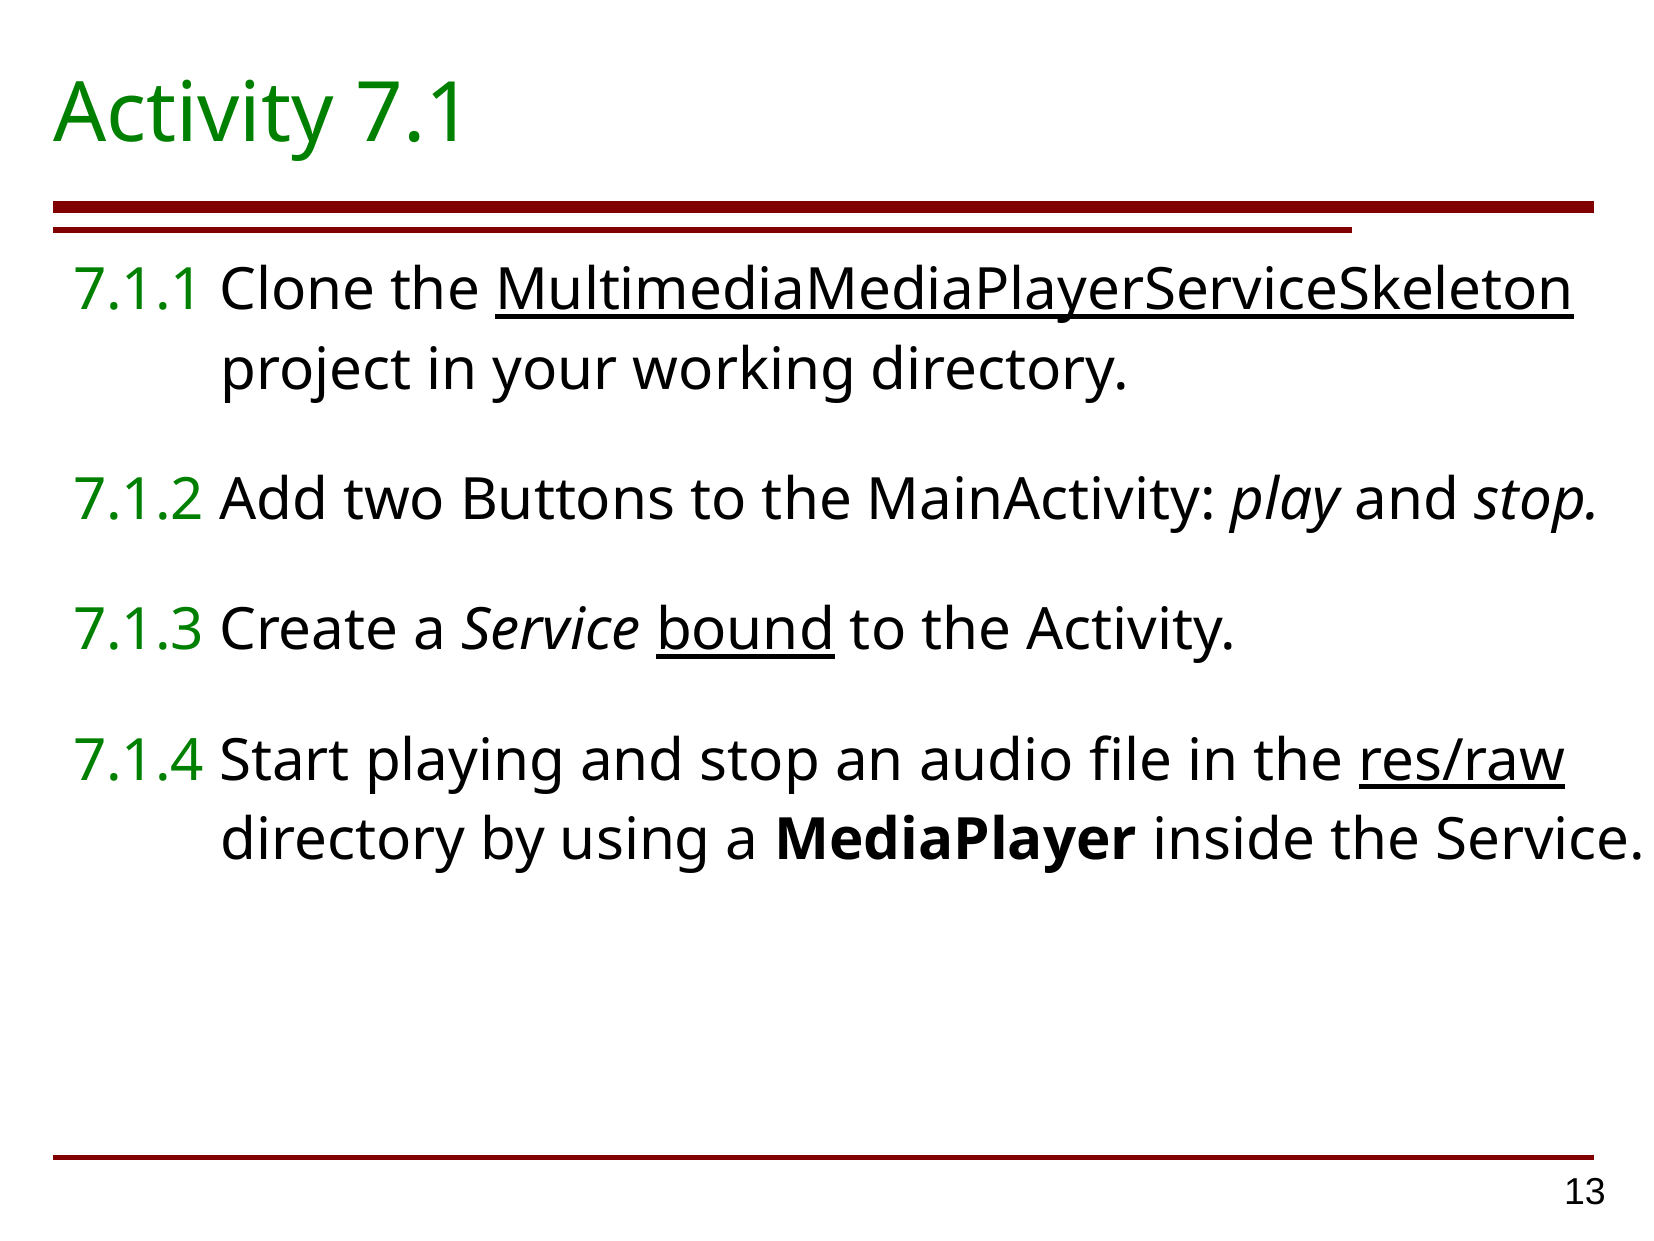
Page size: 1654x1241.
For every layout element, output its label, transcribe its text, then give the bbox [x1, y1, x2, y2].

subtitle Activity 7.1 [53, 48, 1542, 172]
text_box <número> [35, 1163, 1654, 1221]
text_box 7.1.1 Clone the MultimediaMediaPlayerServiceSkeleton project in your working directory. 7.1.2 Add two Buttons to the MainActivity: play and stop. 7.1.3 Create a Service bound to the Activity. 7.1.4 Start playing and stop an audio file in the res/raw directory by using a MediaPlayer inside the Service. [58, 240, 1626, 1152]
